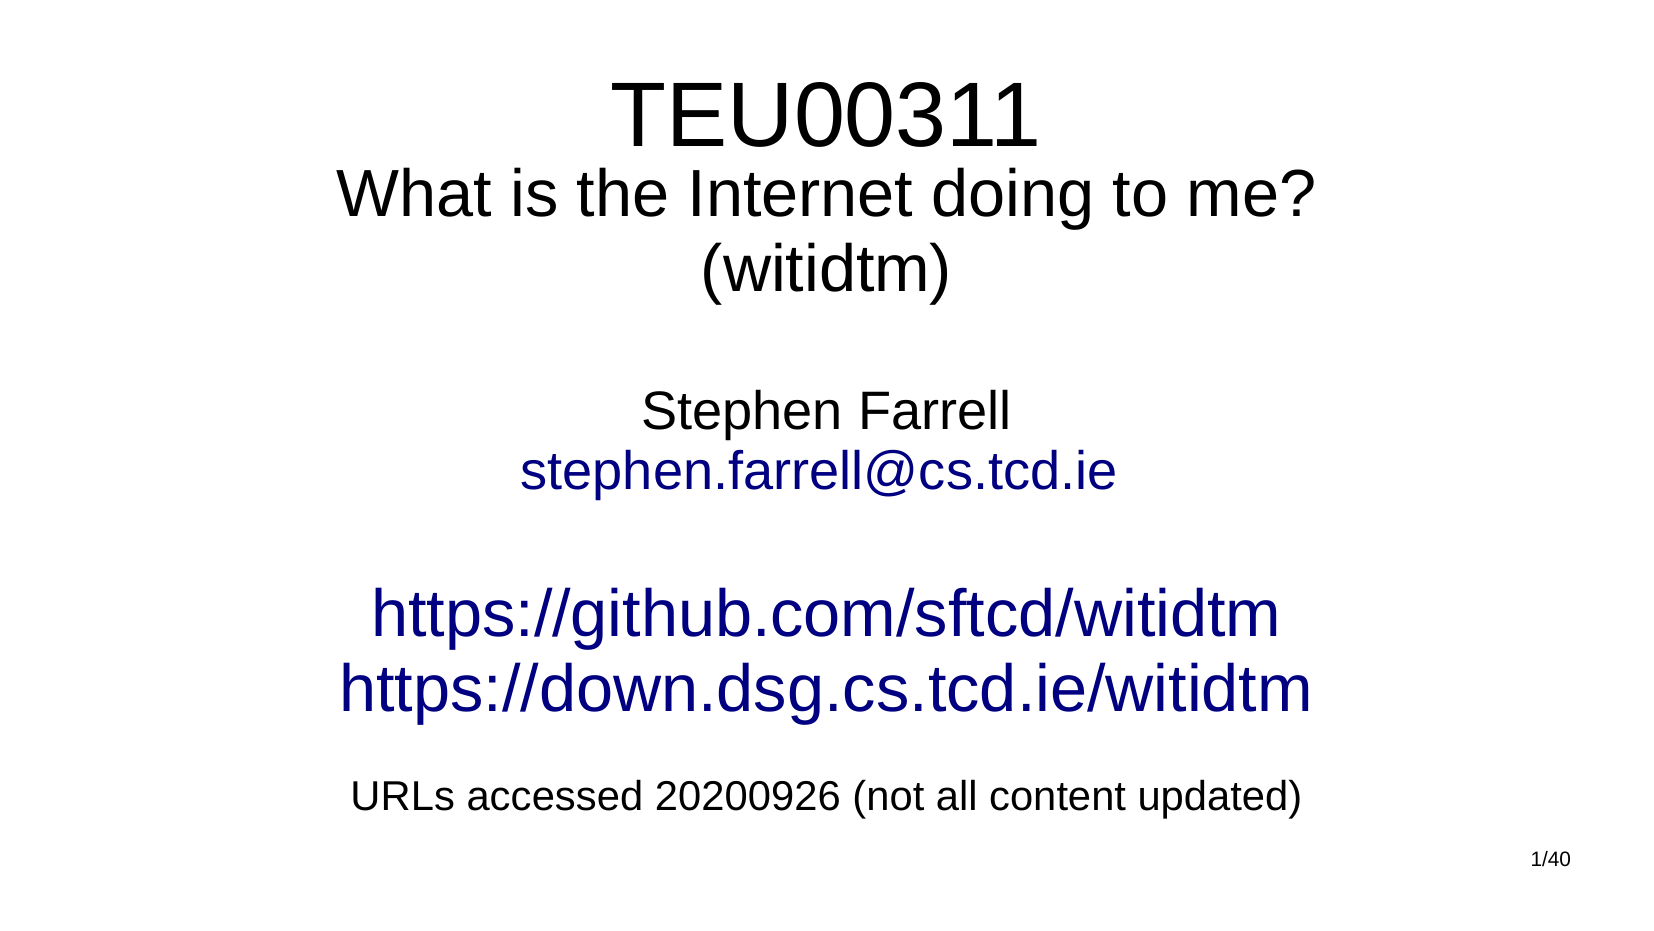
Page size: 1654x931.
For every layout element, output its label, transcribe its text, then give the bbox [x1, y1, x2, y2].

subtitle What is the Internet doing to me? (witidtm) Stephen Farrell stephen.farrell@cs.tcd.ie https://github.com/sftcd/witidtm https://down.dsg.cs.tcd.ie/witidtm URLs accessed 20200926 (not all content updated) [82, 148, 1571, 826]
title TEU00311 [82, 37, 1571, 148]
